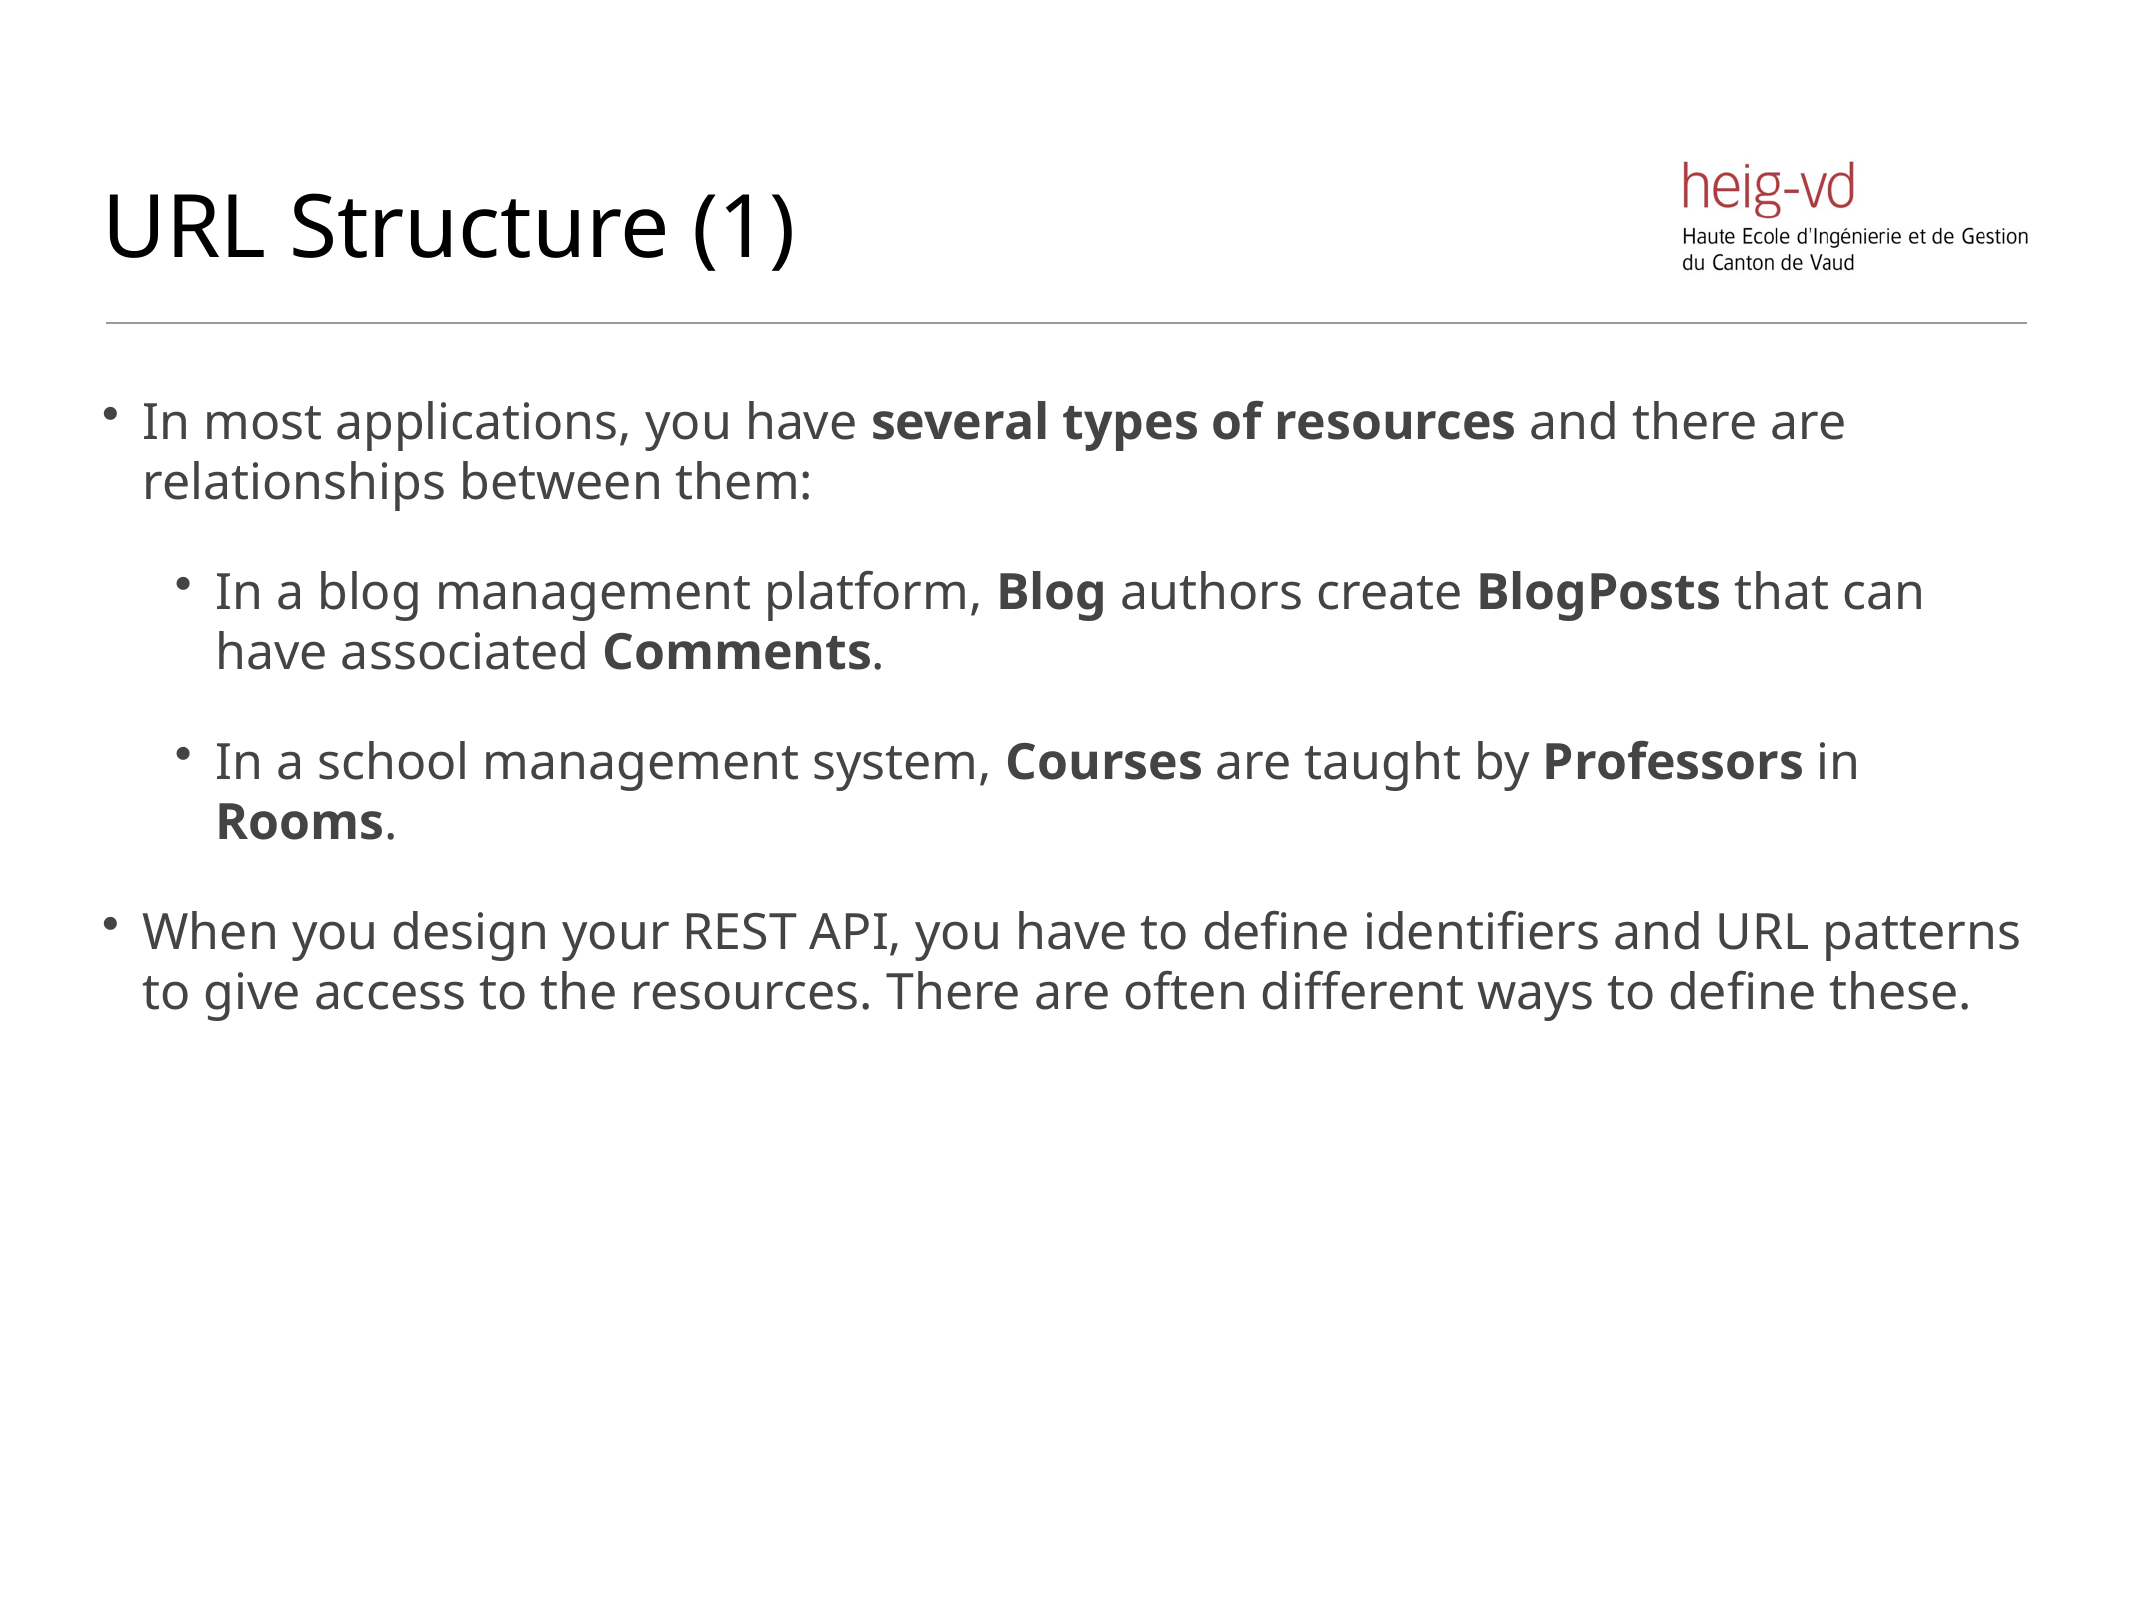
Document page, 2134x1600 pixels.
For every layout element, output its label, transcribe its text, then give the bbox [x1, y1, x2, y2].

title URL Structure (1) [93, 54, 2040, 284]
list In most applications, you have several types of resources and there are relationships between them: In a blog management platform, Blog authors create BlogPosts that can have associated Comments. In a school management system, Courses are taught by Professors in Rooms. When you design your REST API, you have to define identifiers and URL patterns to give access to the resources. There are often different ways to define these. [93, 381, 2040, 1459]
